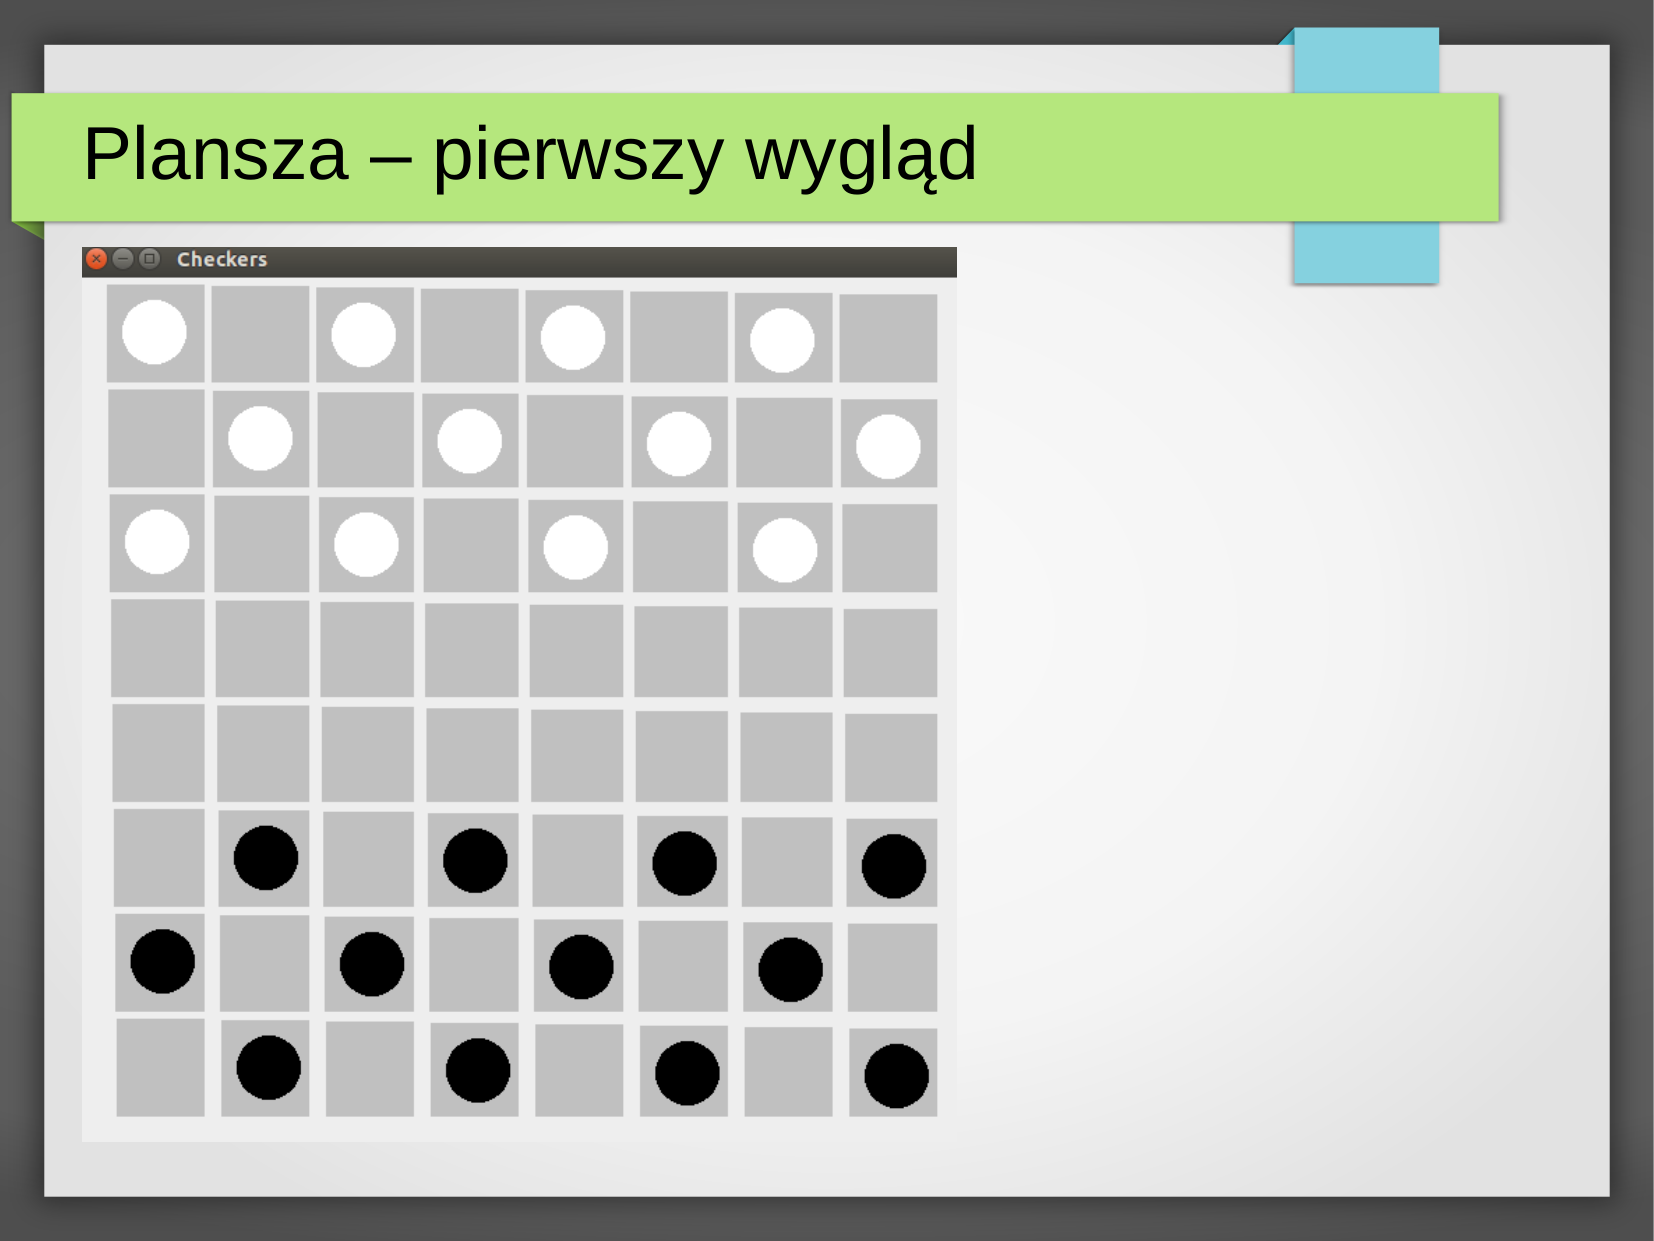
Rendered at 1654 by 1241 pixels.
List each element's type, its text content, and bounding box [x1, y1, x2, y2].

picture [0, 0, 1654, 1241]
title Plansza – pierwszy wygląd [82, 94, 1264, 213]
